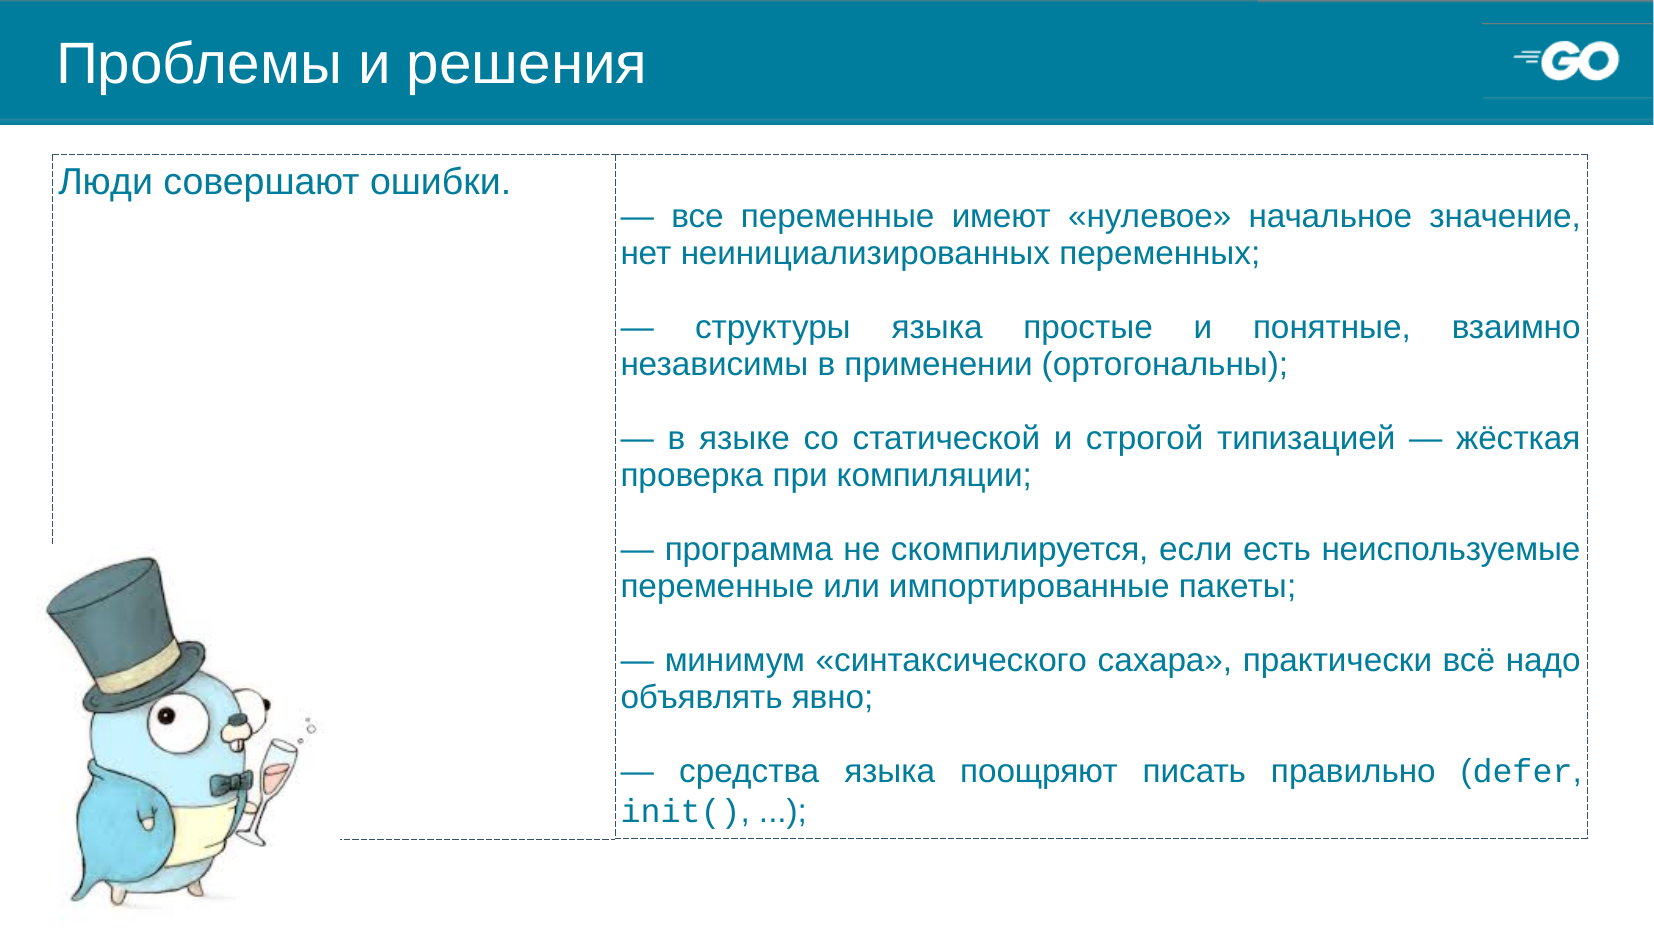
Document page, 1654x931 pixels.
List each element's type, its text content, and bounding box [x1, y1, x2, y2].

text_box Проблемы и решения [41, 23, 1495, 104]
table_header Люди совершают ошибки. [52, 155, 615, 839]
picture [1542, 41, 1619, 81]
picture [11, 546, 340, 922]
table_header — все переменные имеют «нулевое» начальное значение, нет неинициализированных переменных; — структуры языка простые и понятные, взаимно независимы в применении (ортогональны); — в языке со статической и строгой типизацией — жёсткая проверка при компиляции; — программа не скомпилируется, если есть неиспользуемые переменные или импортированные пакеты; — минимум «синтаксического сахара», практически всё надо объявлять явно; — средства языка поощряют писать правильно (defer, init(), ...); [615, 155, 1588, 839]
